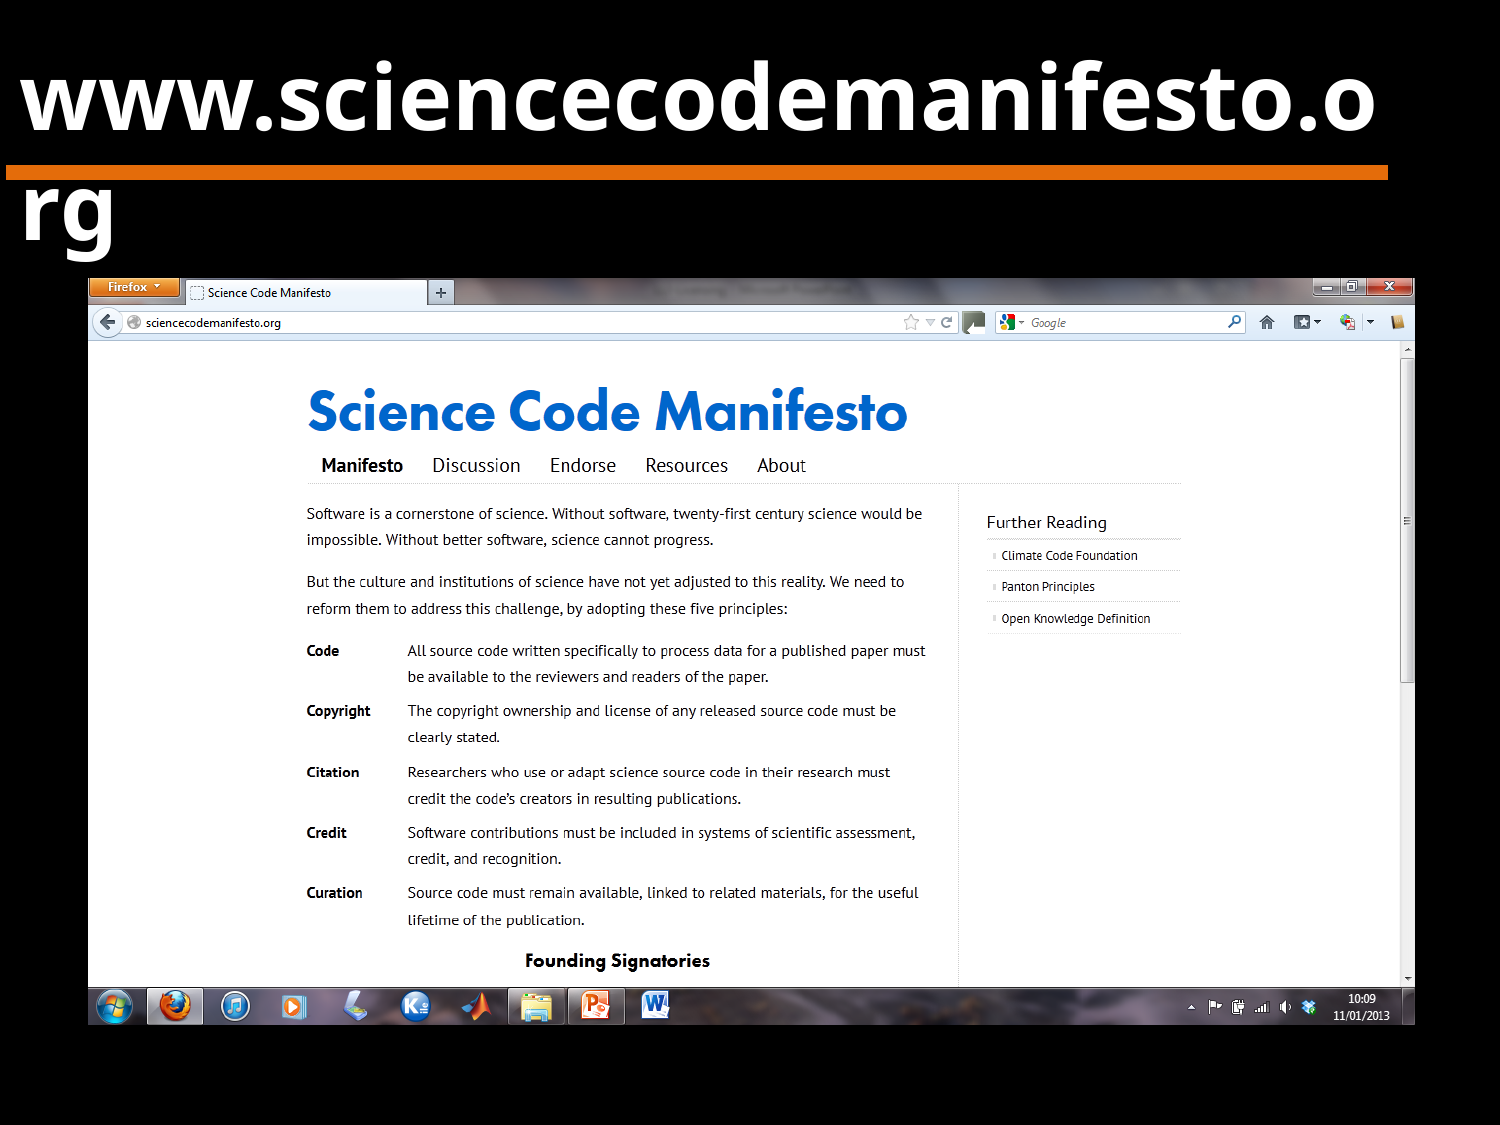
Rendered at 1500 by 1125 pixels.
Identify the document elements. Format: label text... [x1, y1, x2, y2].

picture [88, 278, 1415, 1025]
text_box www.sciencecodemanifesto.org [4, 31, 1424, 158]
